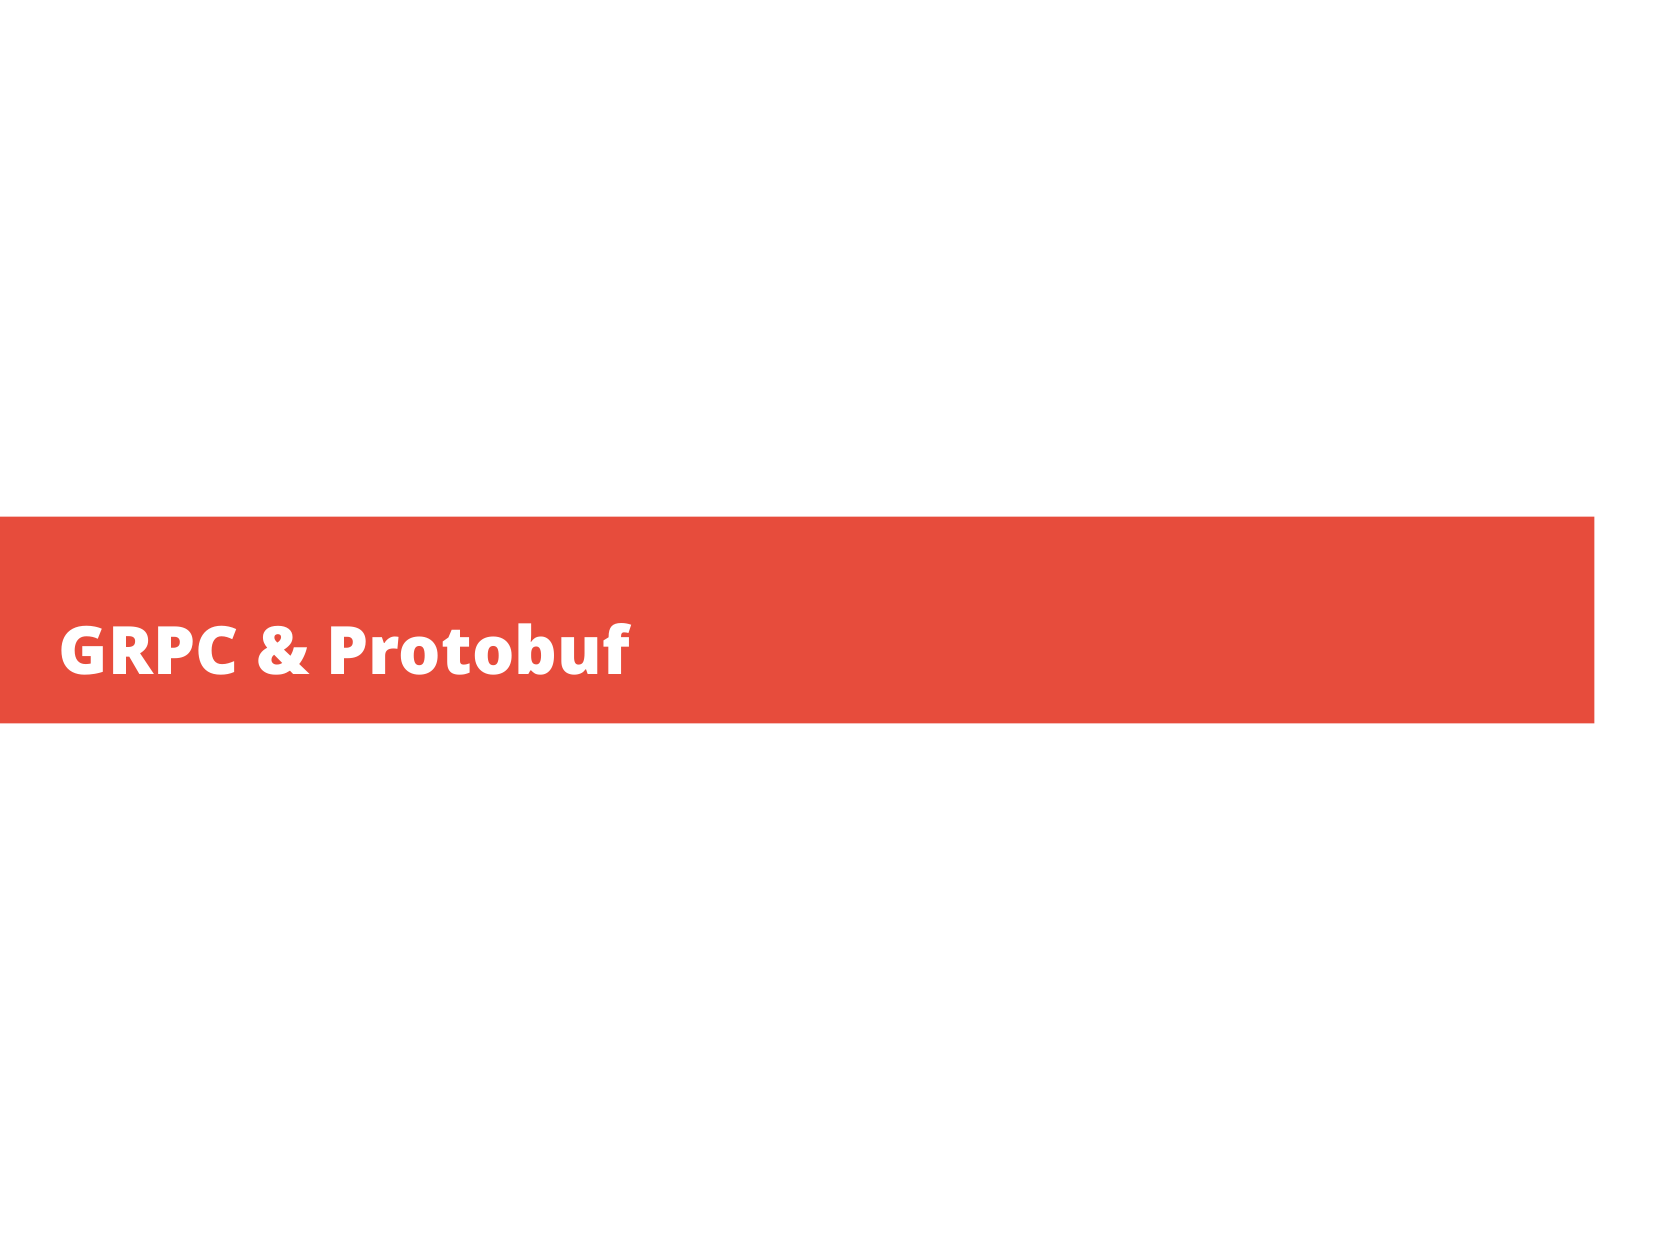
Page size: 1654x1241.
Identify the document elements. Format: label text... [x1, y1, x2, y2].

title GRPC & Protobuf [59, 546, 1595, 694]
